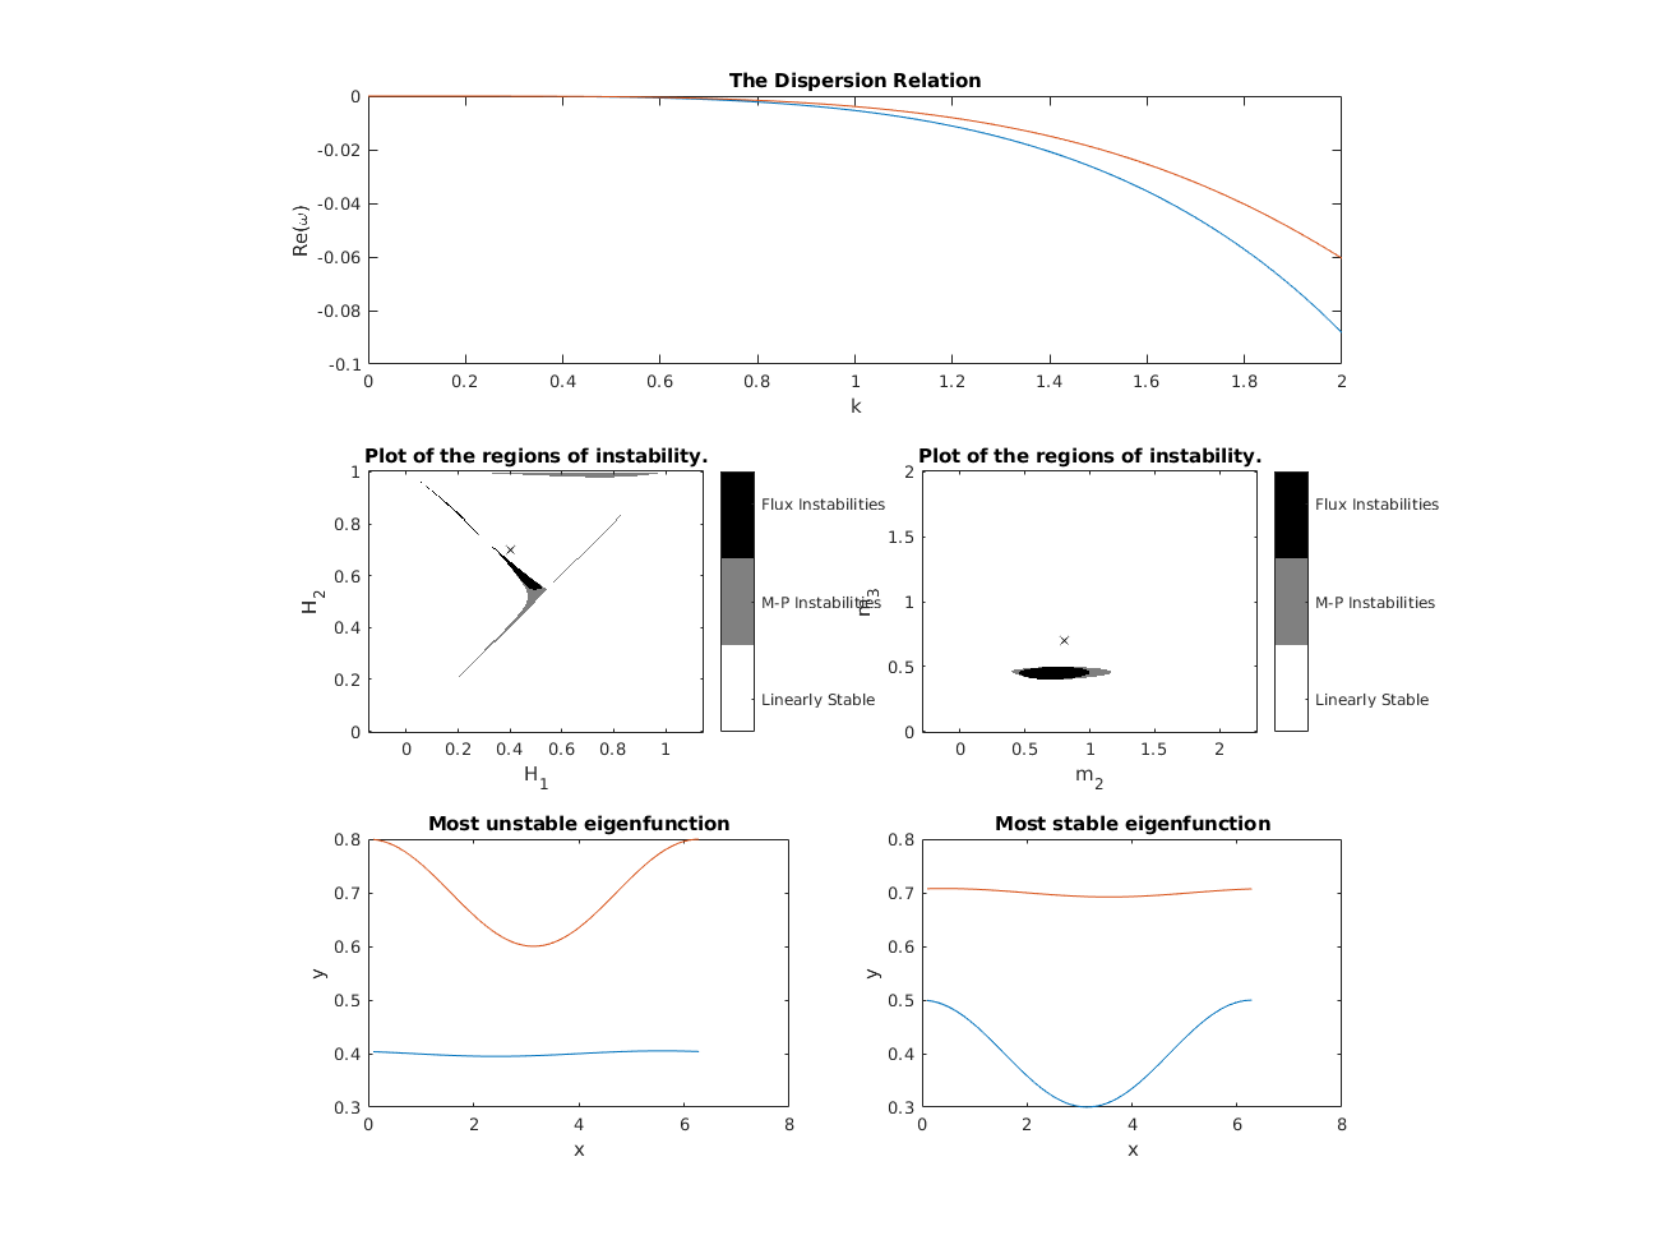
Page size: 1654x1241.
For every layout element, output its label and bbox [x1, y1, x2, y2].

picture [205, 3, 1462, 1241]
